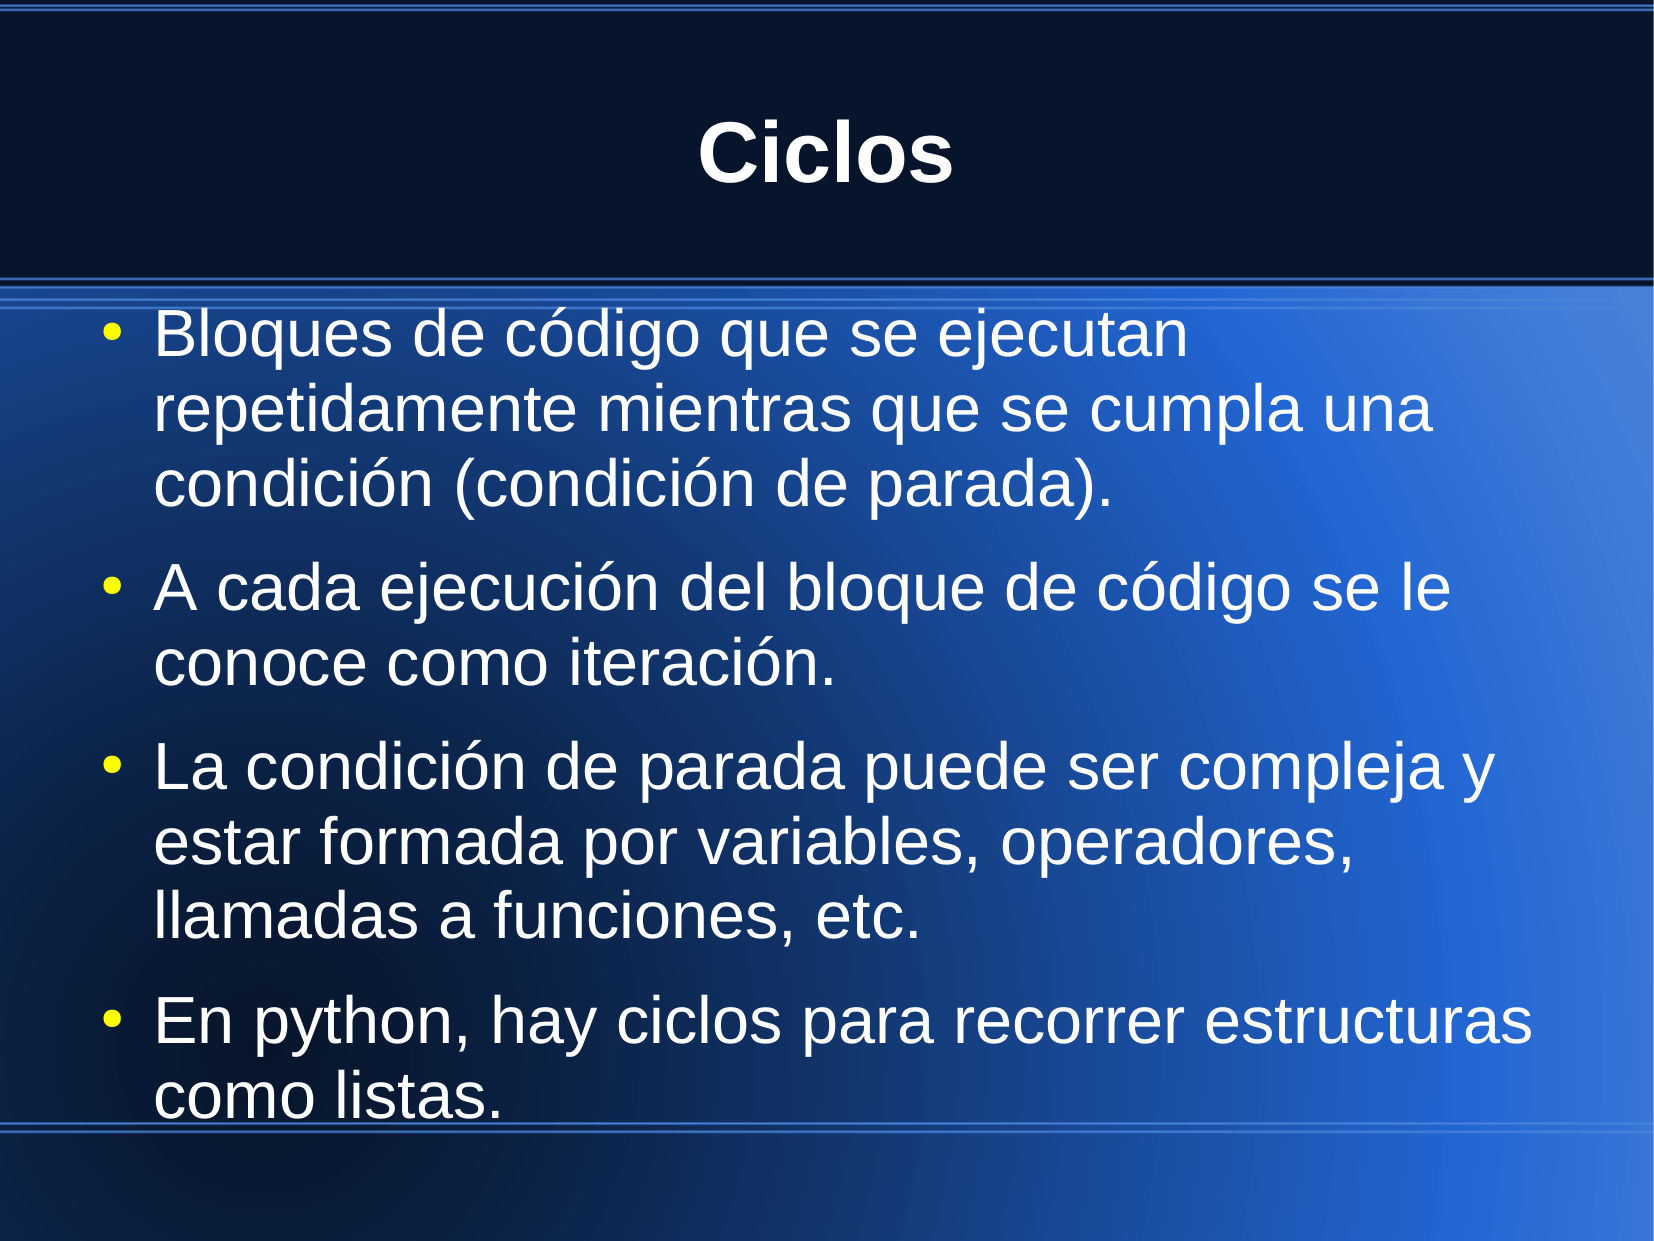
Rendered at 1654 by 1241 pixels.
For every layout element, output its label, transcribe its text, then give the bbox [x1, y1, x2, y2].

list Bloques de código que se ejecutan repetidamente mientras que se cumpla una condición (condición de parada). A cada ejecución del bloque de código se le conoce como iteración. La condición de parada puede ser compleja y estar formada por variables, operadores, llamadas a funciones, etc. En python, hay ciclos para recorrer estructuras como listas. [82, 296, 1571, 1133]
picture [0, 0, 1654, 1241]
title Ciclos [82, 49, 1571, 257]
